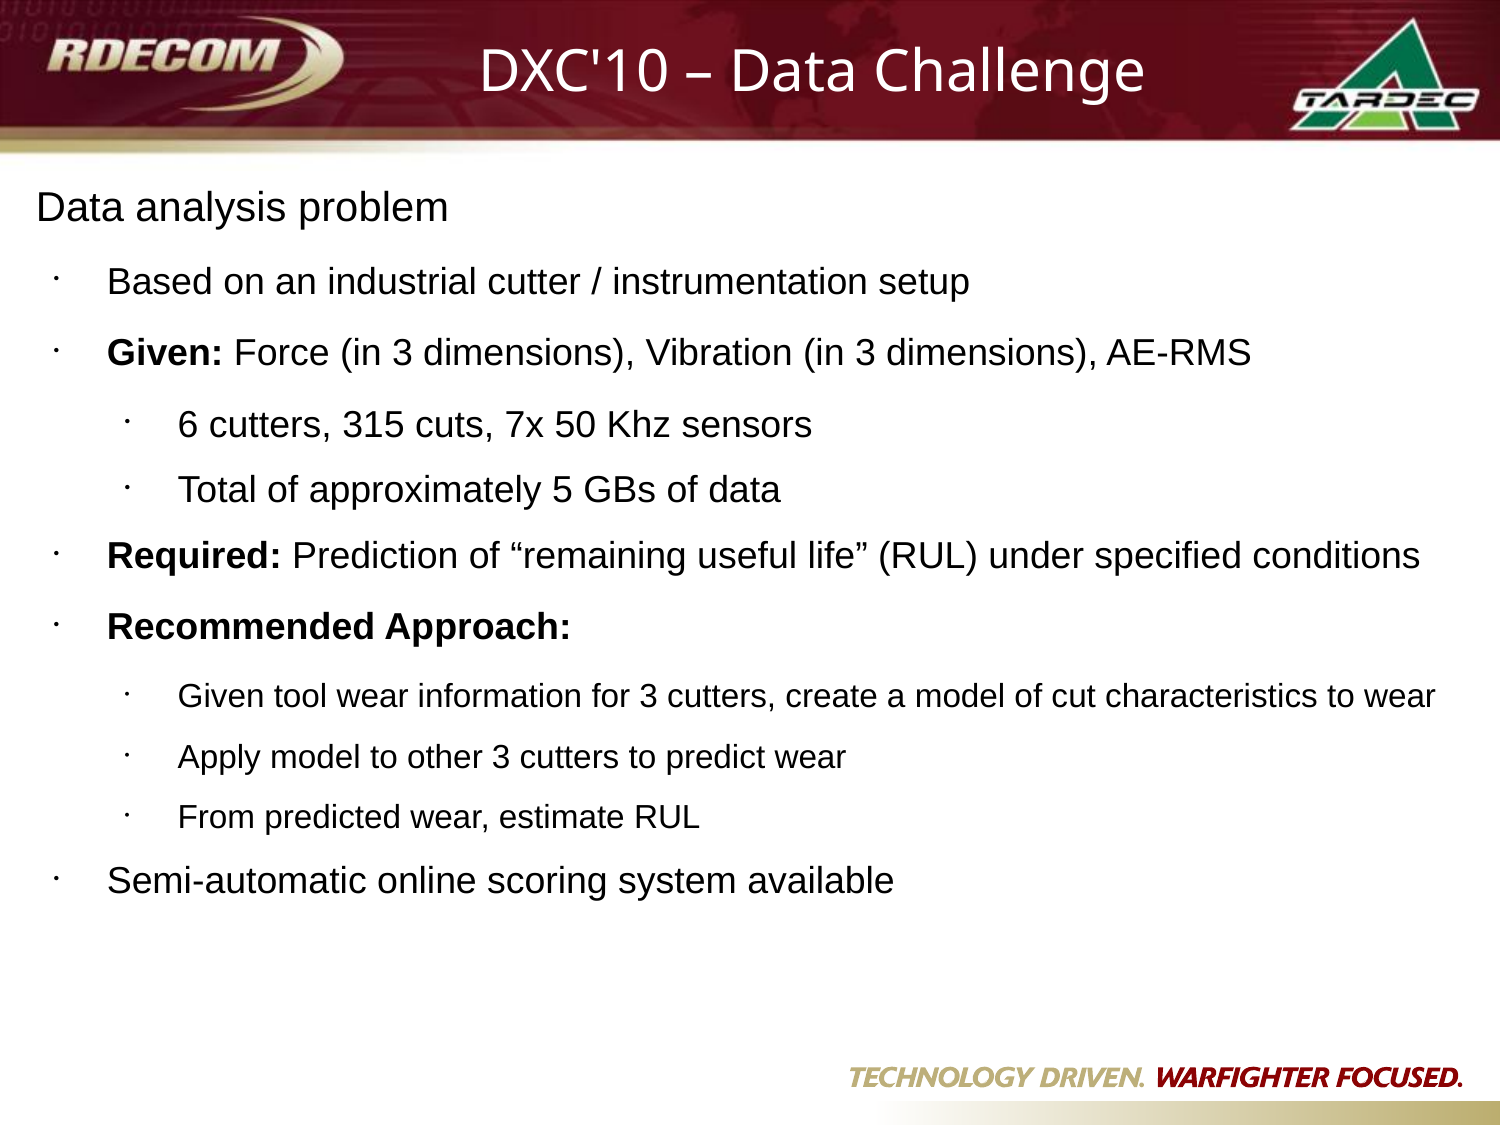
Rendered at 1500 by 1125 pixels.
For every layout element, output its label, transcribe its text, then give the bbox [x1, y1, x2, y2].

title DXC'10 – Data Challenge [350, 0, 1275, 138]
list Data analysis problem Based on an industrial cutter / instrumentation setup Given: Force (in 3 dimensions), Vibration (in 3 dimensions), AE-RMS 6 cutters, 315 cuts, 7x 50 Khz sensors Total of approximately 5 GBs of data Required: Prediction of “remaining useful life” (RUL) under specified conditions Recommended Approach: Given tool wear information for 3 cutters, create a model of cut characteristics to wear Apply model to other 3 cutters to predict wear From predicted wear, estimate RUL Semi-automatic online scoring system available [35, 184, 1466, 1081]
picture [0, 0, 1500, 171]
